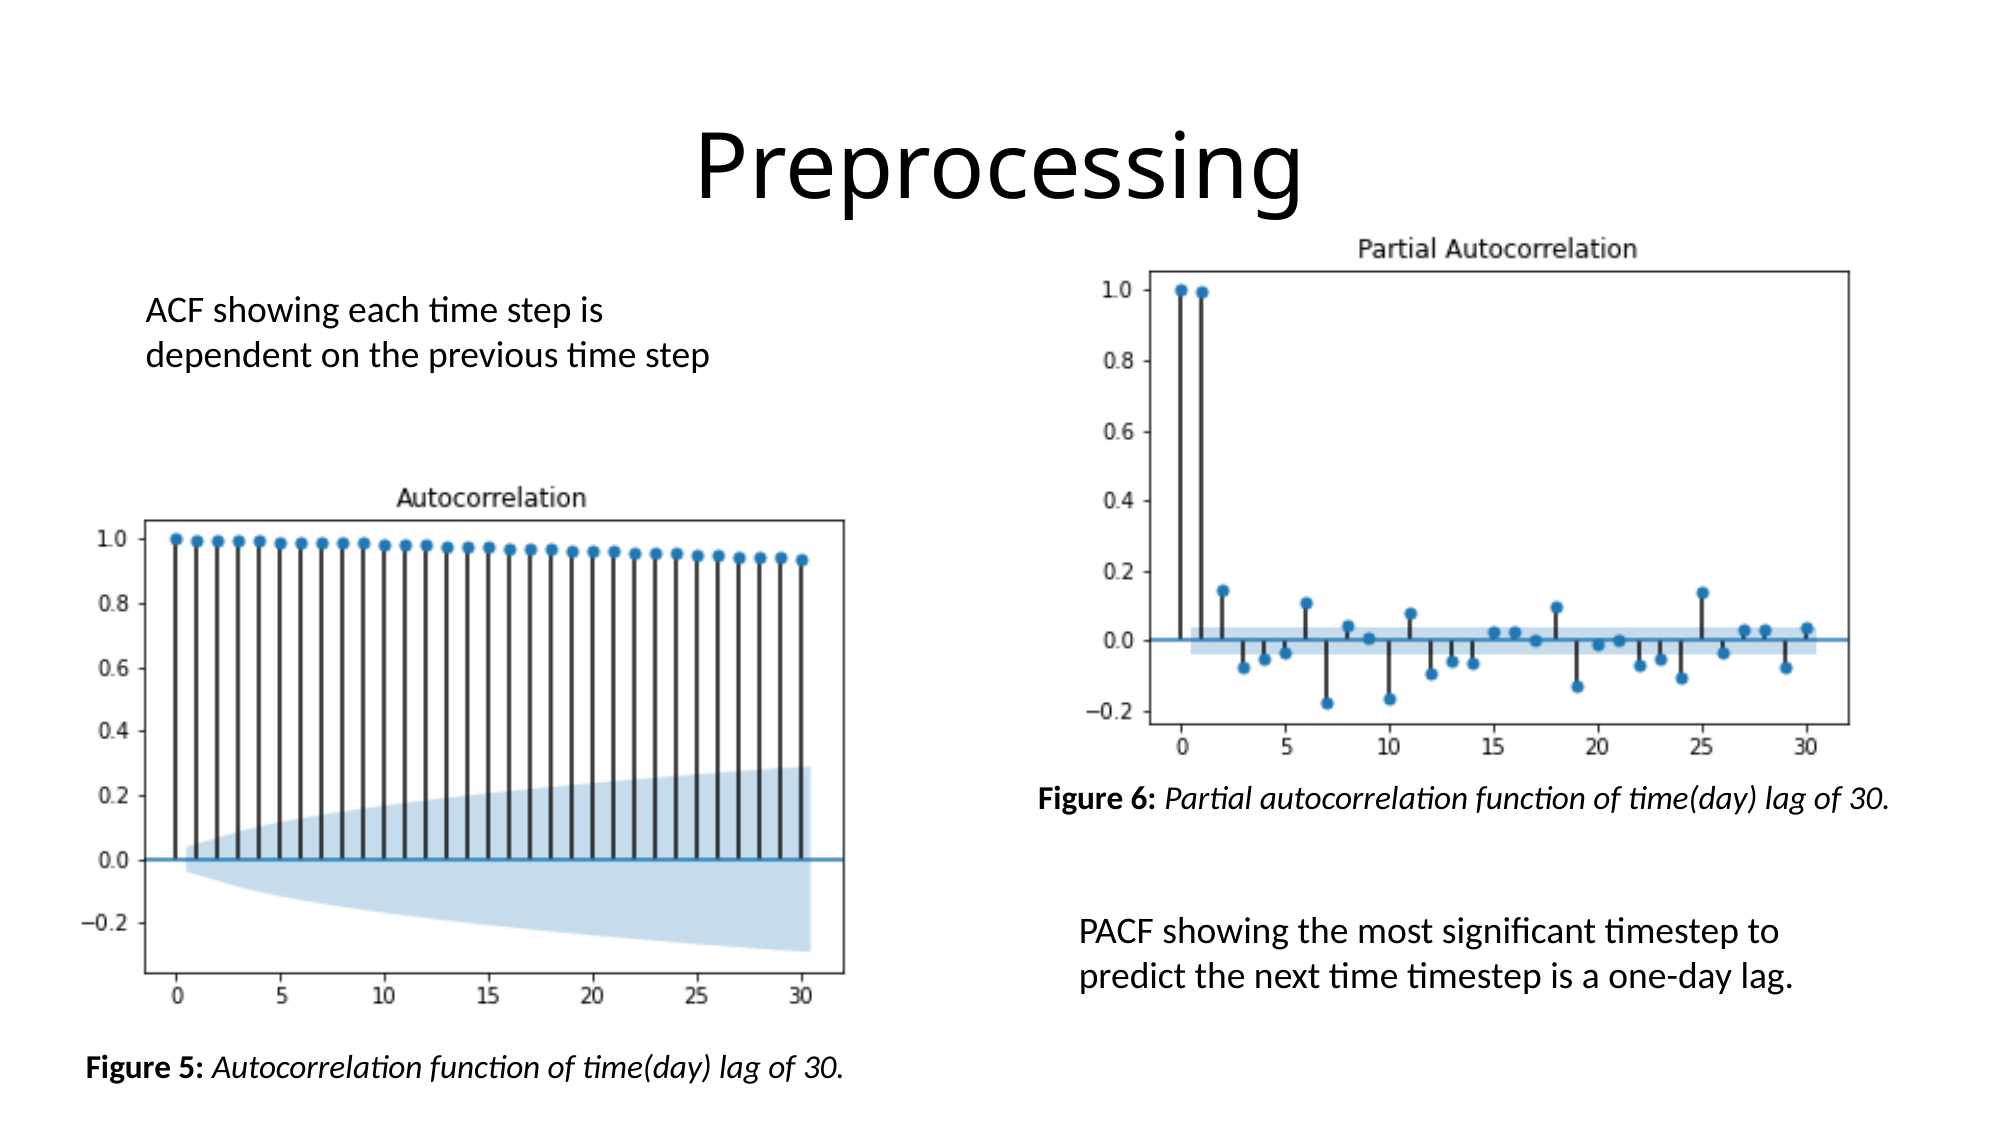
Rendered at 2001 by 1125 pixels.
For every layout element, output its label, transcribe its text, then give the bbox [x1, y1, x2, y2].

text_box Figure 6: Partial autocorrelation function of time(day) lag of 30. [1023, 768, 1953, 825]
title Preprocessing [137, 59, 1863, 278]
picture [1037, 198, 1938, 768]
text_box Figure 5: Autocorrelation function of time(day) lag of 30. [70, 1037, 895, 1093]
picture [32, 447, 933, 1048]
text_box ACF showing each time step is dependent on the previous time step [130, 277, 791, 384]
text_box PACF showing the most significant timestep to predict the next time timestep is a one-day lag. [1063, 898, 1863, 1005]
